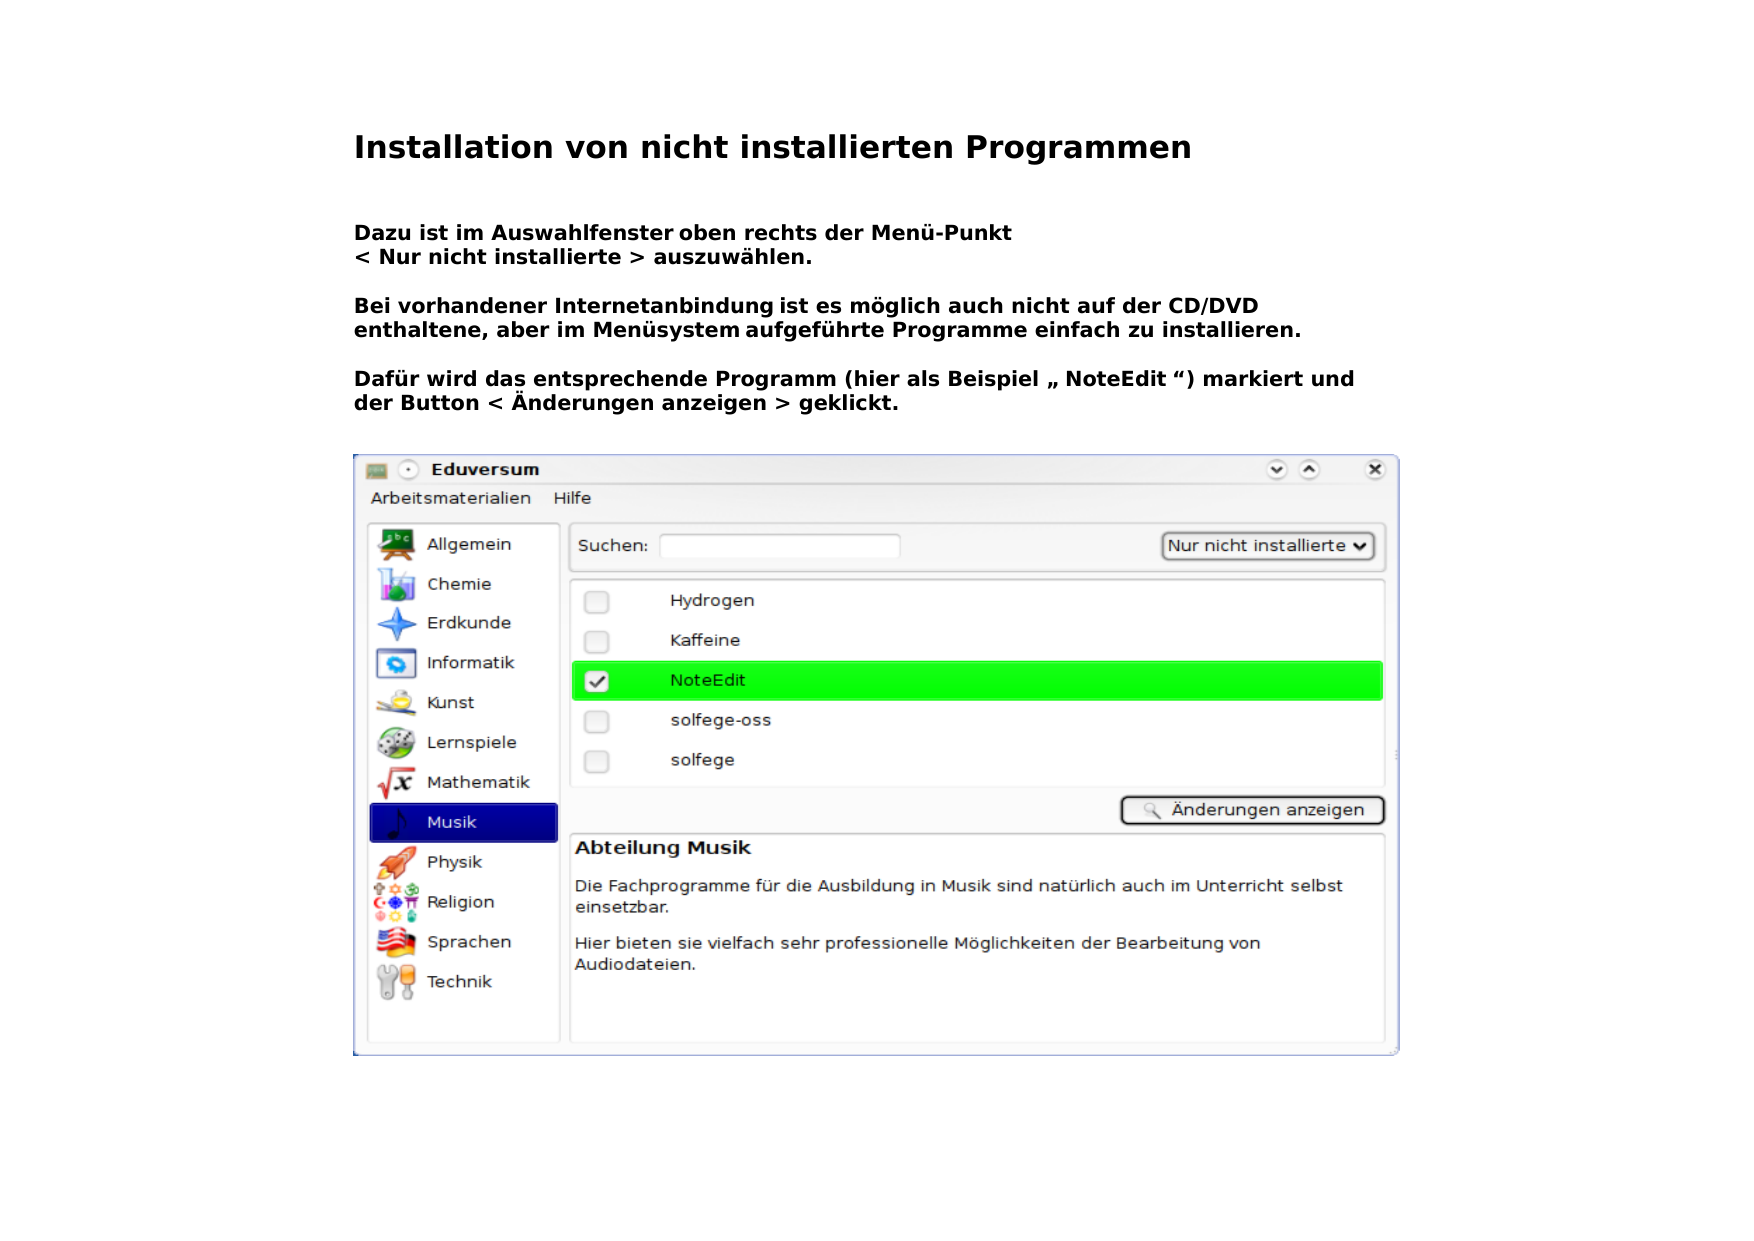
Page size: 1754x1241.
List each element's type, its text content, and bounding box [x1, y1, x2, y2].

text_box Dazu ist im Auswahlfenster oben rechts der Menü-Punkt < Nur nicht installierte > auszuwählen. Bei vorhandener Internetanbindung ist es möglich auch nicht auf der CD/DVD enthaltene, aber im Menüsystem aufgeführte Programme einfach zu installieren. Dafür wird das entsprechende Programm (hier als Beispiel „ NoteEdit “) markiert und der Button < Änderungen anzeigen > geklickt. [353, 221, 1392, 416]
text_box Installation von nicht installierten Programmen [353, 113, 1392, 170]
picture [353, 454, 1400, 1056]
